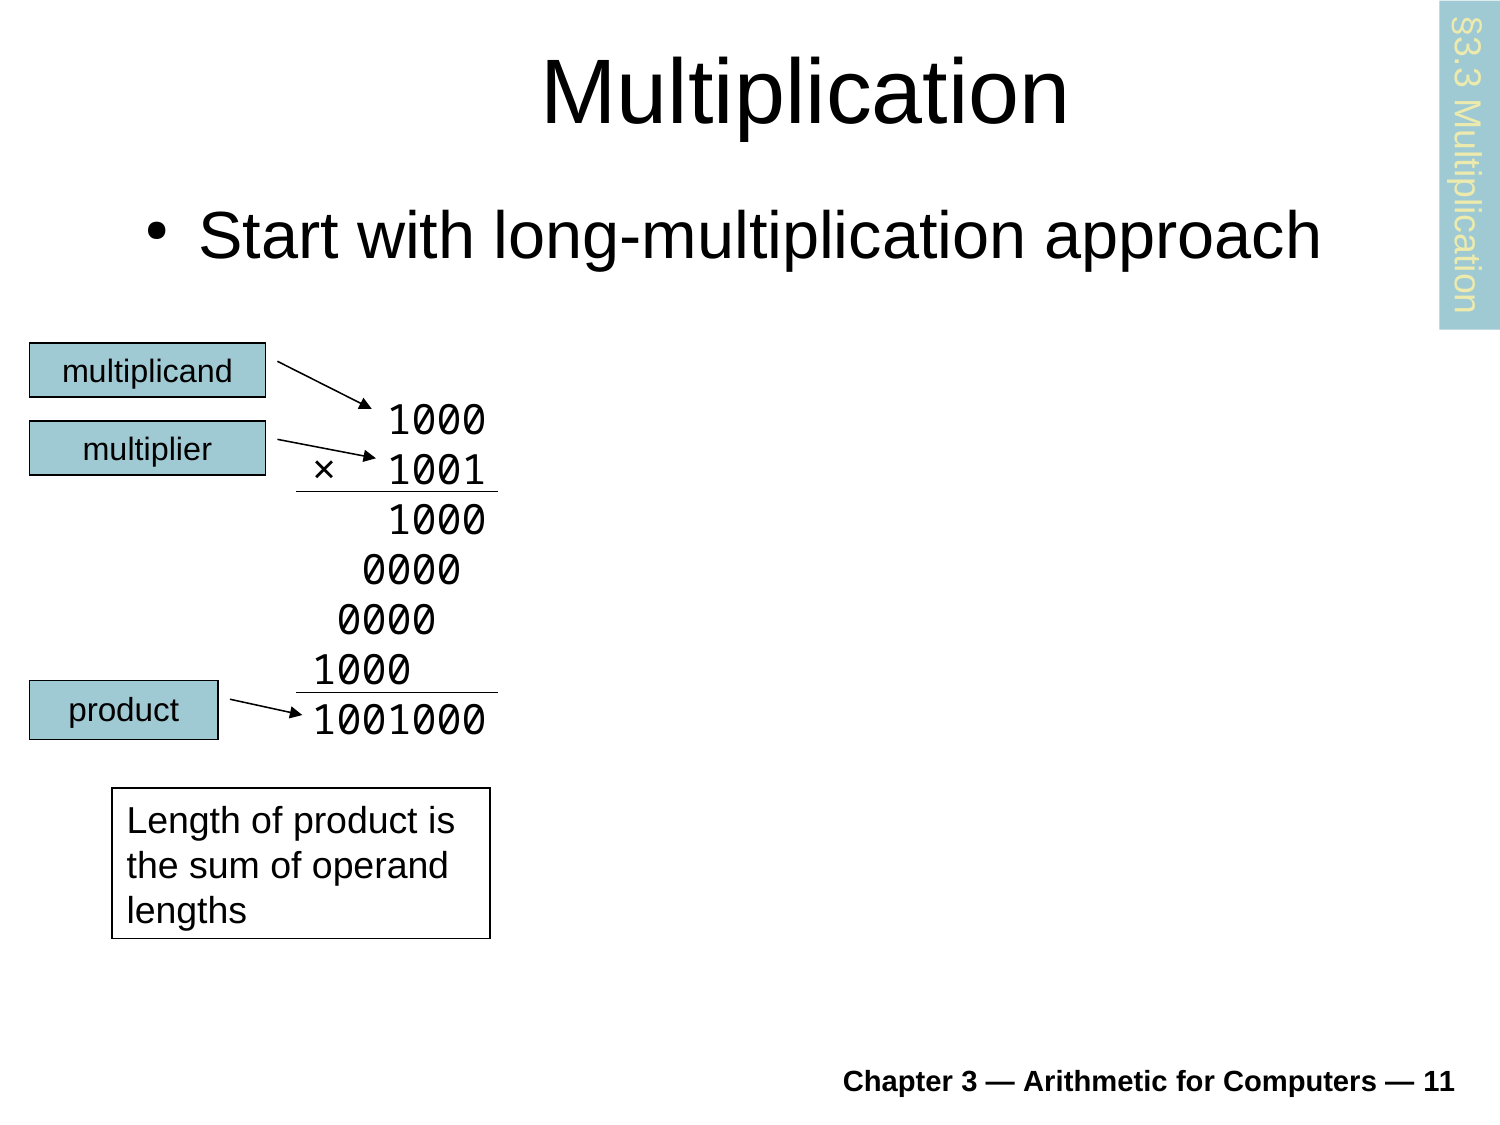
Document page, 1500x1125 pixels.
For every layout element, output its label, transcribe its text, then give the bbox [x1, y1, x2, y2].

text_box product [29, 681, 218, 740]
list Start with long-multiplication approach [112, 184, 1439, 311]
title Multiplication [112, 23, 1439, 149]
text_box 1000 × 1001 1000 0000 0000 1000 1001000 [296, 385, 502, 752]
text_box §3.3 Multiplication [1439, 0, 1500, 330]
text_box Length of product is the sum of operand lengths [111, 787, 491, 939]
text_box multiplicand [29, 343, 266, 397]
text_box Chapter 3 — Arithmetic for Computers — <number> [277, 1046, 1471, 1106]
text_box multiplier [29, 421, 266, 475]
